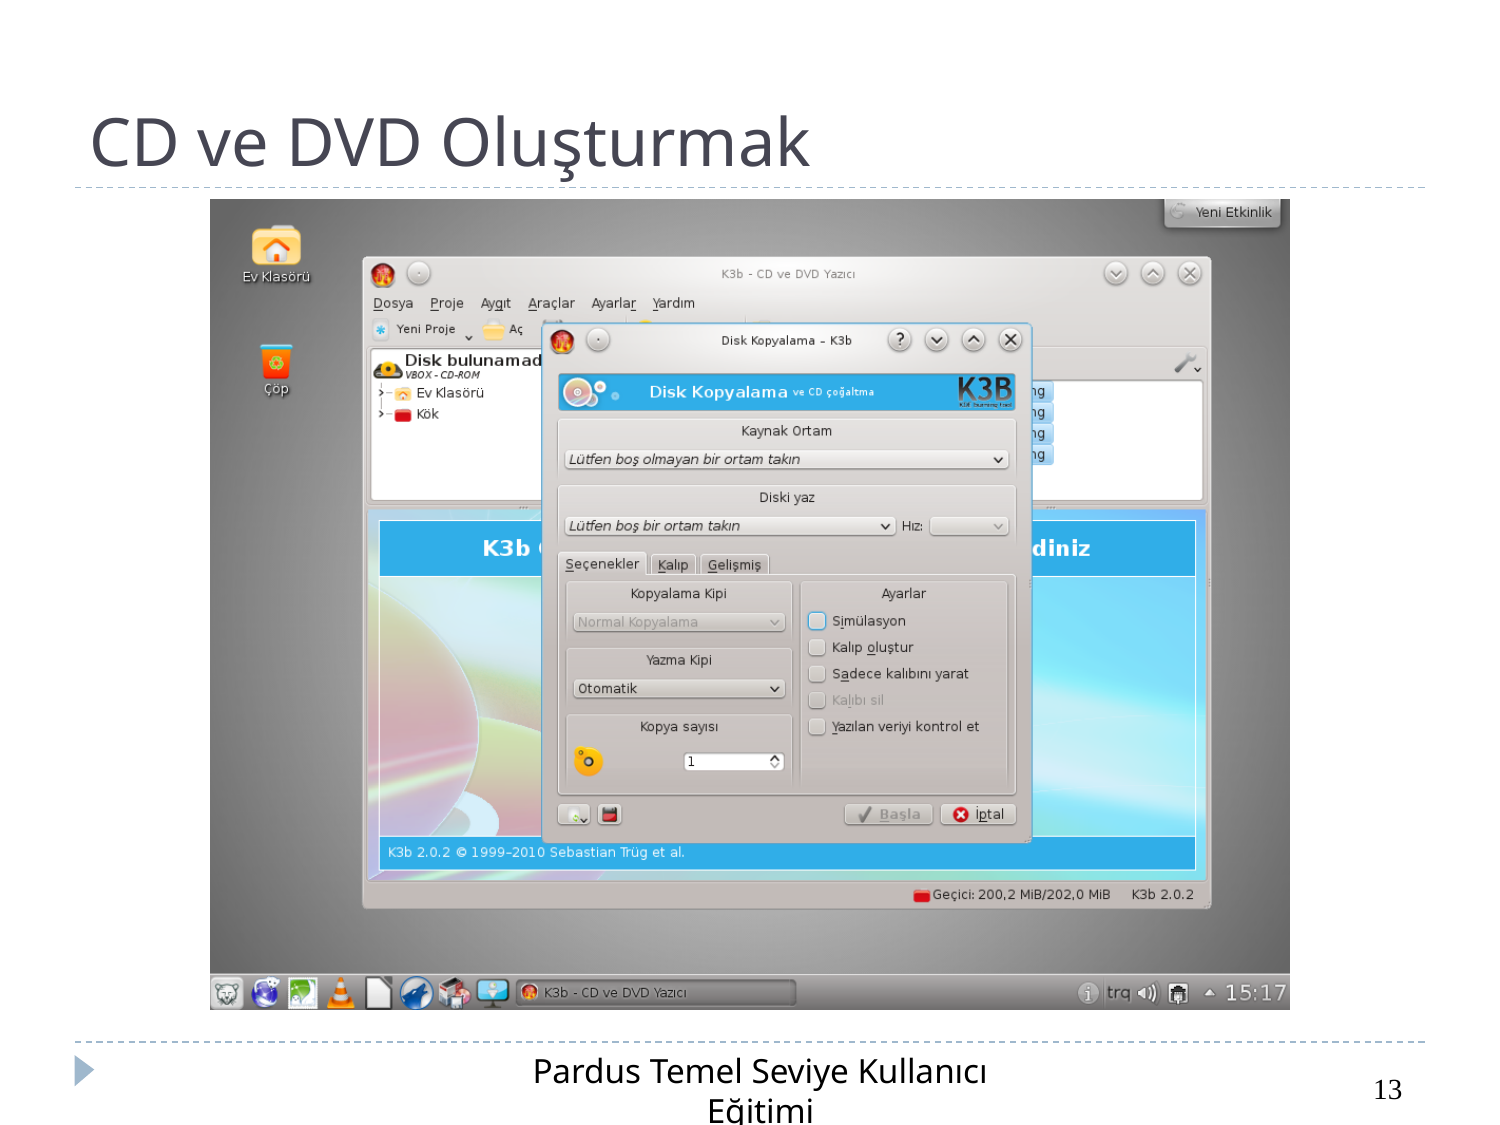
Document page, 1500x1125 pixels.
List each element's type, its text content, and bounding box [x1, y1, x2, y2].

picture [210, 199, 1290, 1010]
title CD ve DVD Oluşturmak [75, 24, 1425, 188]
